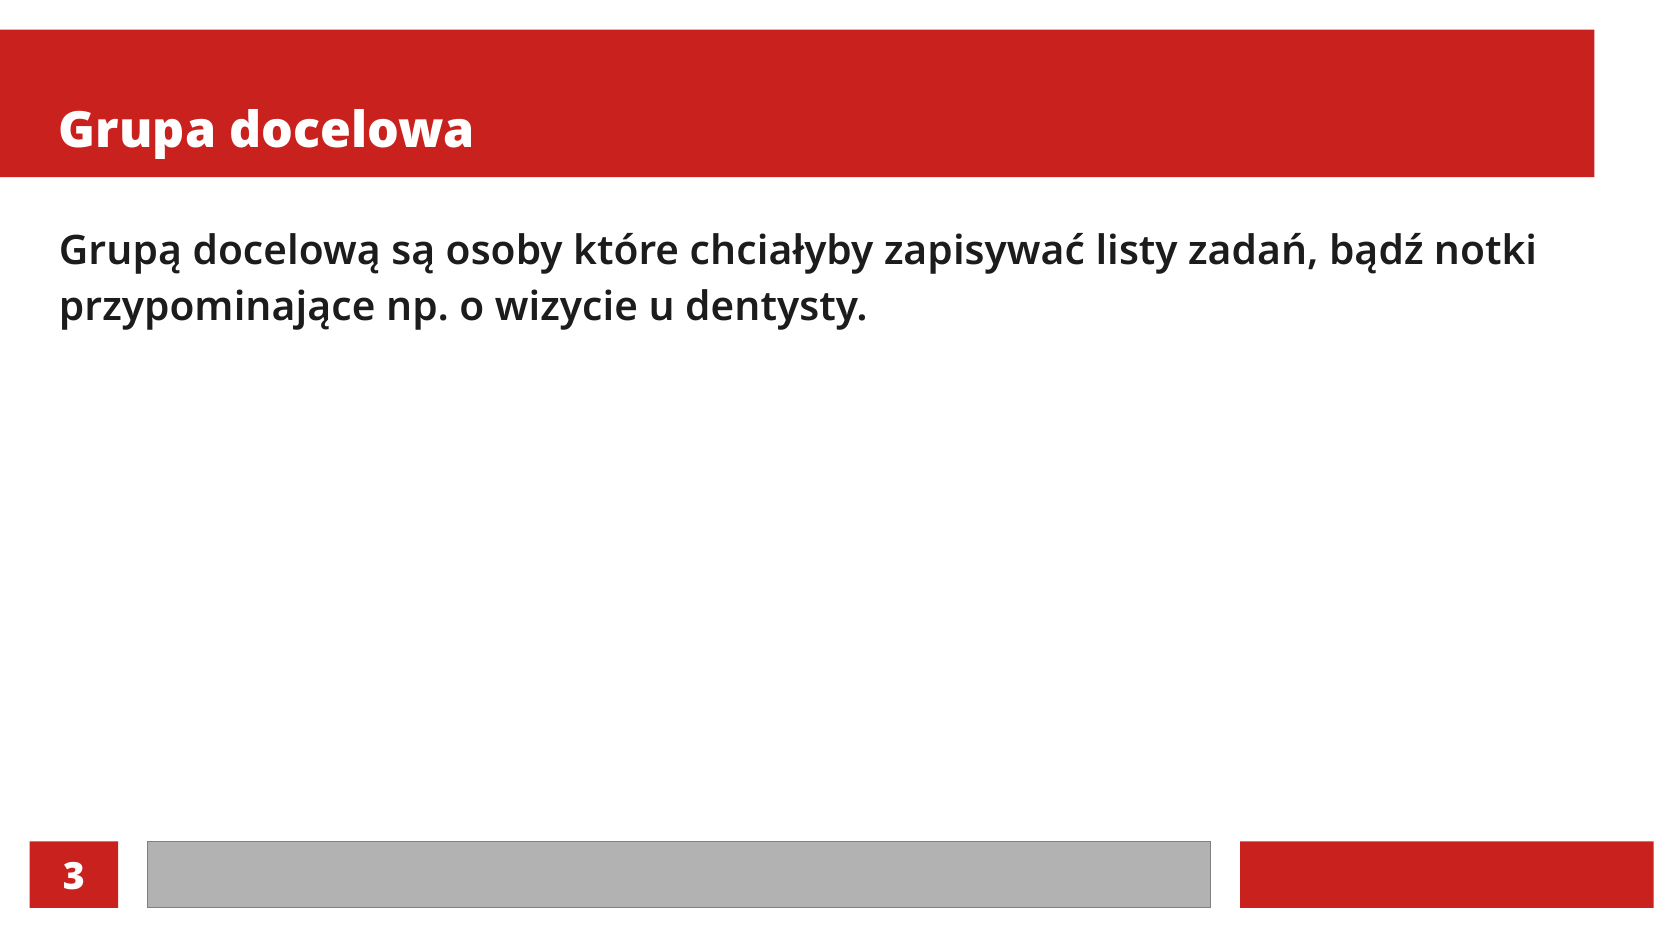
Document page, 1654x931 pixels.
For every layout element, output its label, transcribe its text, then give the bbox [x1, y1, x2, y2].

title Grupa docelowa [59, 44, 1595, 163]
list Grupą docelową są osoby które chciałyby zapisywać listy zadań, bądź notki przypominające np. o wizycie u dentysty. [59, 221, 1565, 798]
